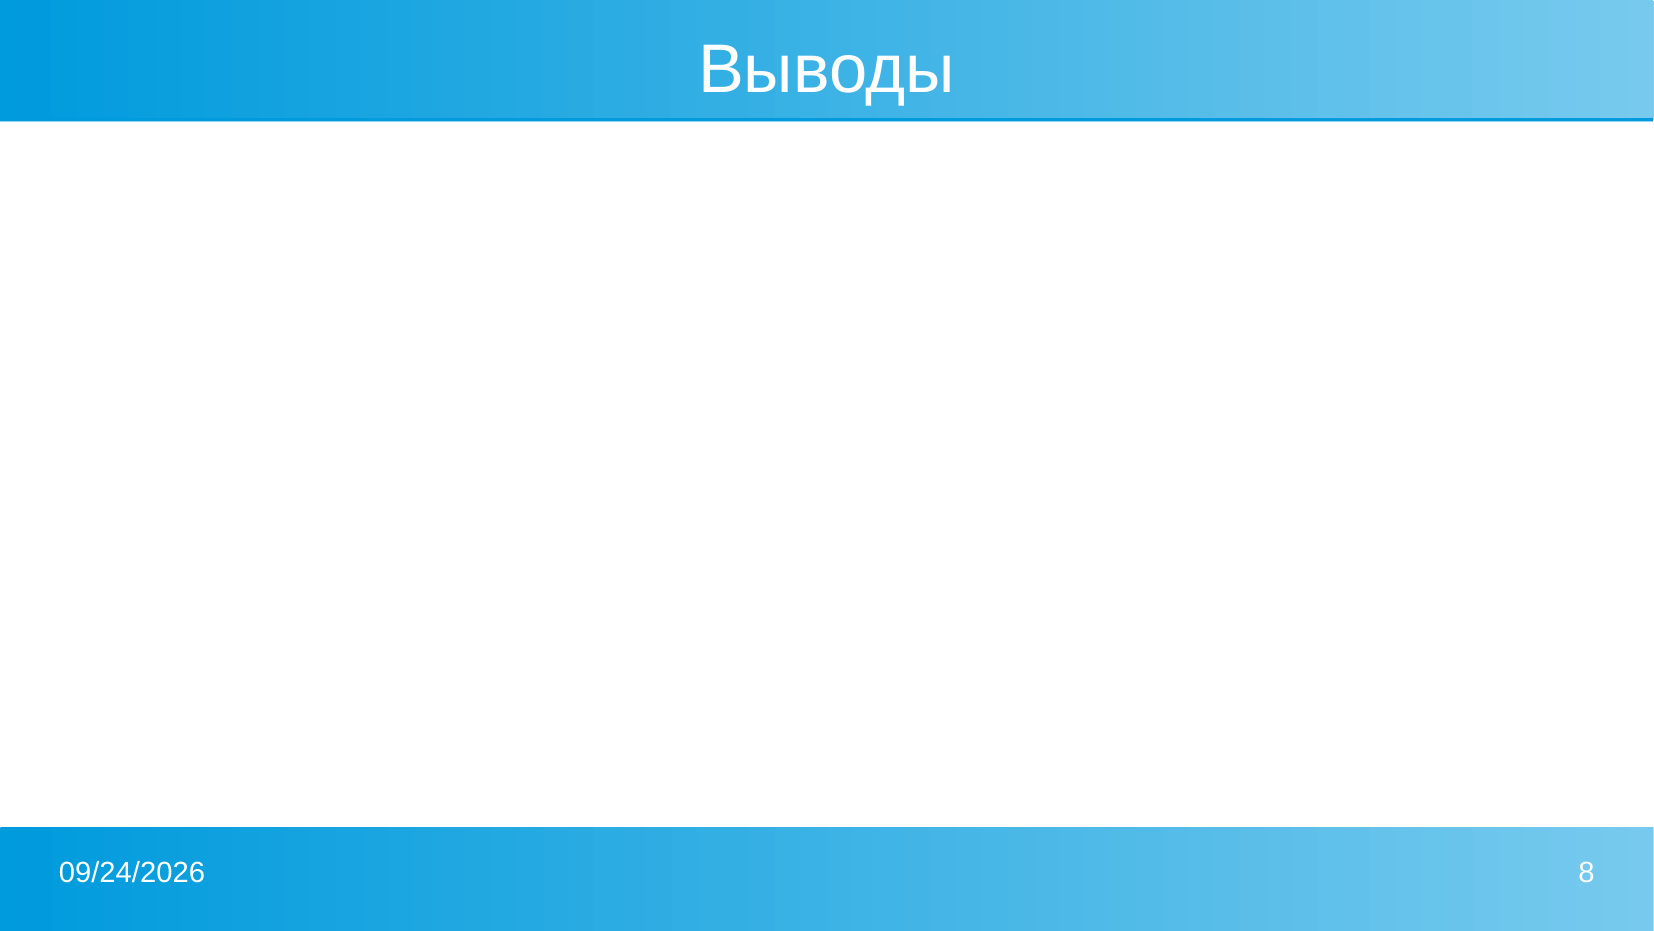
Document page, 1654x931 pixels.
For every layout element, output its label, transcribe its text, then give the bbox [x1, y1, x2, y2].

title Выводы [59, 29, 1595, 108]
